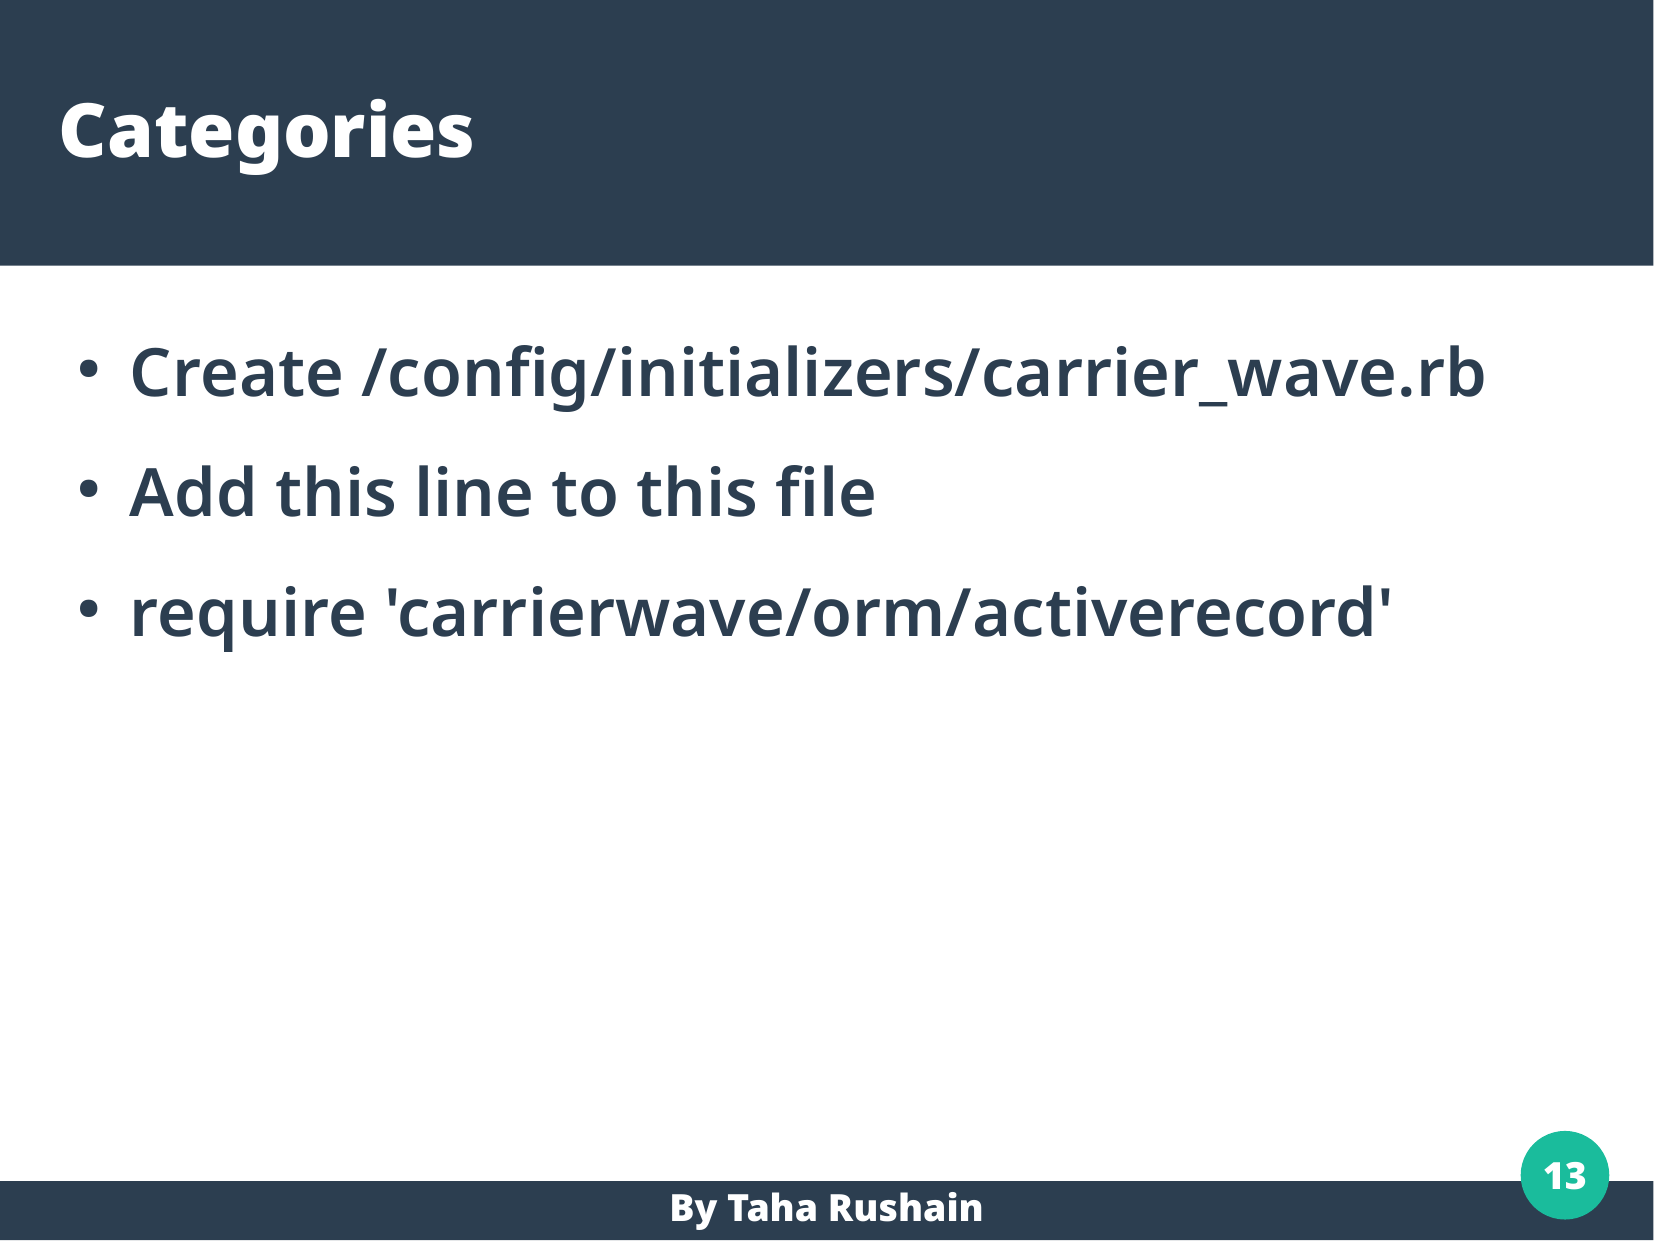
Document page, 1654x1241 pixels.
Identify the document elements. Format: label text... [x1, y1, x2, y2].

list Create /config/initializers/carrier_wave.rb Add this line to this file require 'carrierwave/orm/activerecord' [59, 324, 1595, 1152]
title Categories [59, 49, 1595, 207]
